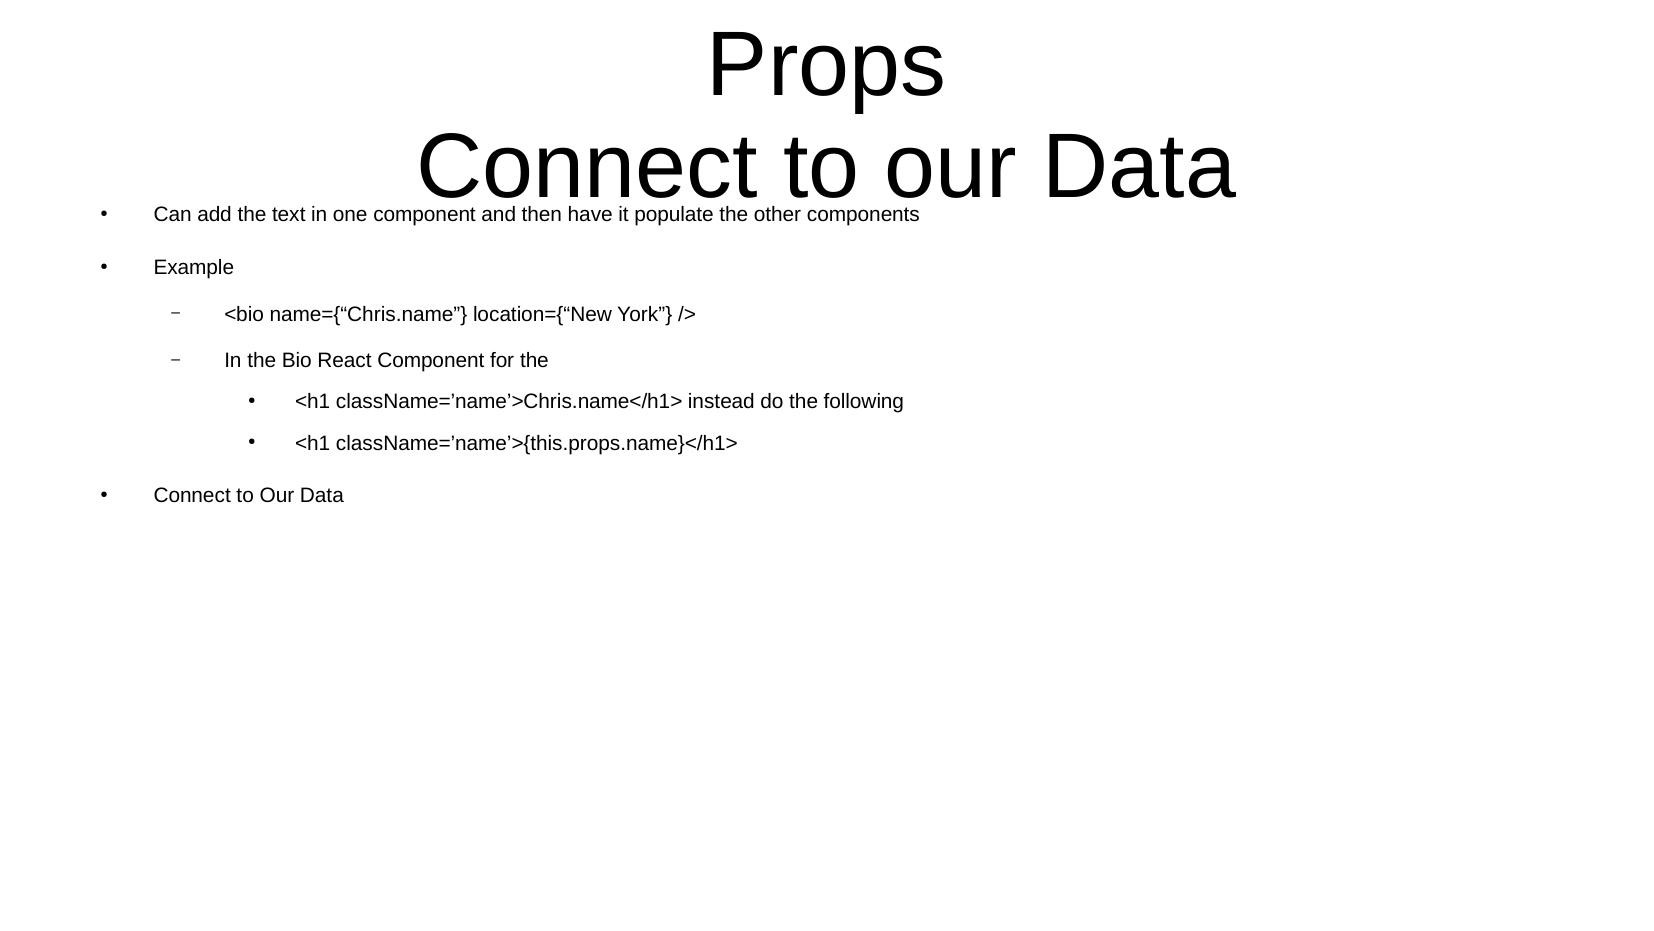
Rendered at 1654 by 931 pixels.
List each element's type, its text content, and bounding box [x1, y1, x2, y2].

title Props Connect to our Data [82, 12, 1571, 202]
list Can add the text in one component and then have it populate the other components Example <bio name={“Chris.name”} location={“New York”} /> In the Bio React Component for the <h1 className=’name’>Chris.name</h1> instead do the following <h1 className=’name’>{this.props.name}</h1> Connect to Our Data [82, 202, 1636, 886]
